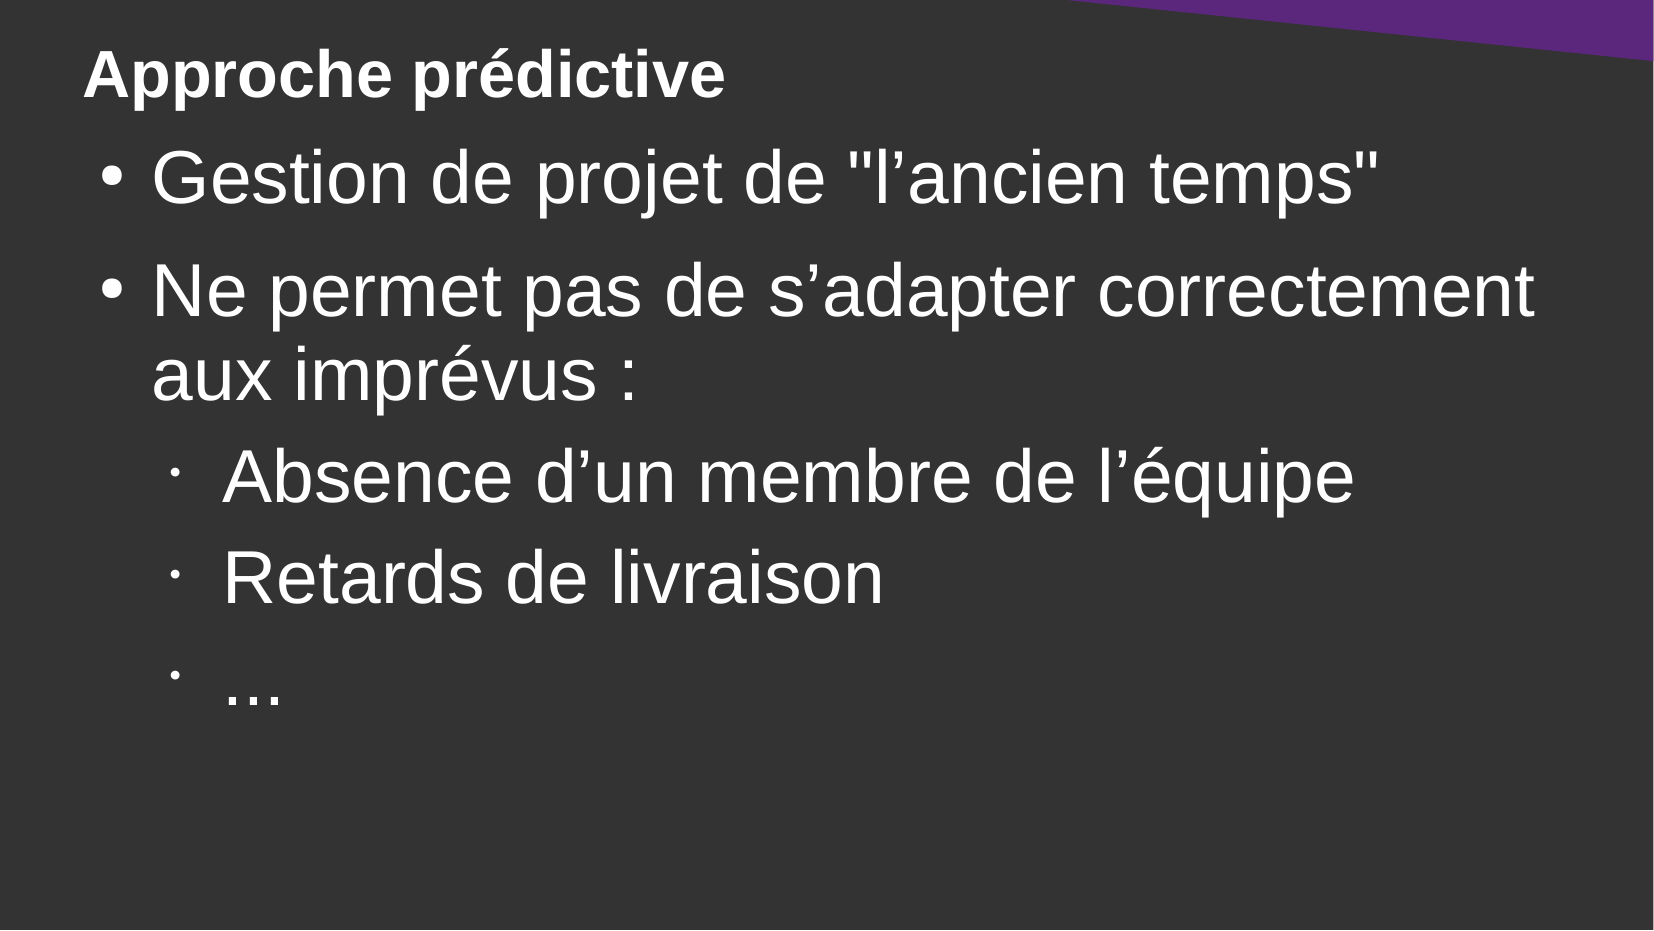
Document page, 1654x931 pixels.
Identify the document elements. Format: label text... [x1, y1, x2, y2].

list Gestion de projet de "l’ancien temps" Ne permet pas de s’adapter correctement aux imprévus : Absence d’un membre de l’équipe Retards de livraison ... [80, 135, 1620, 839]
text_box [1066, 0, 1654, 62]
title Approche prédictive [82, 37, 1571, 122]
